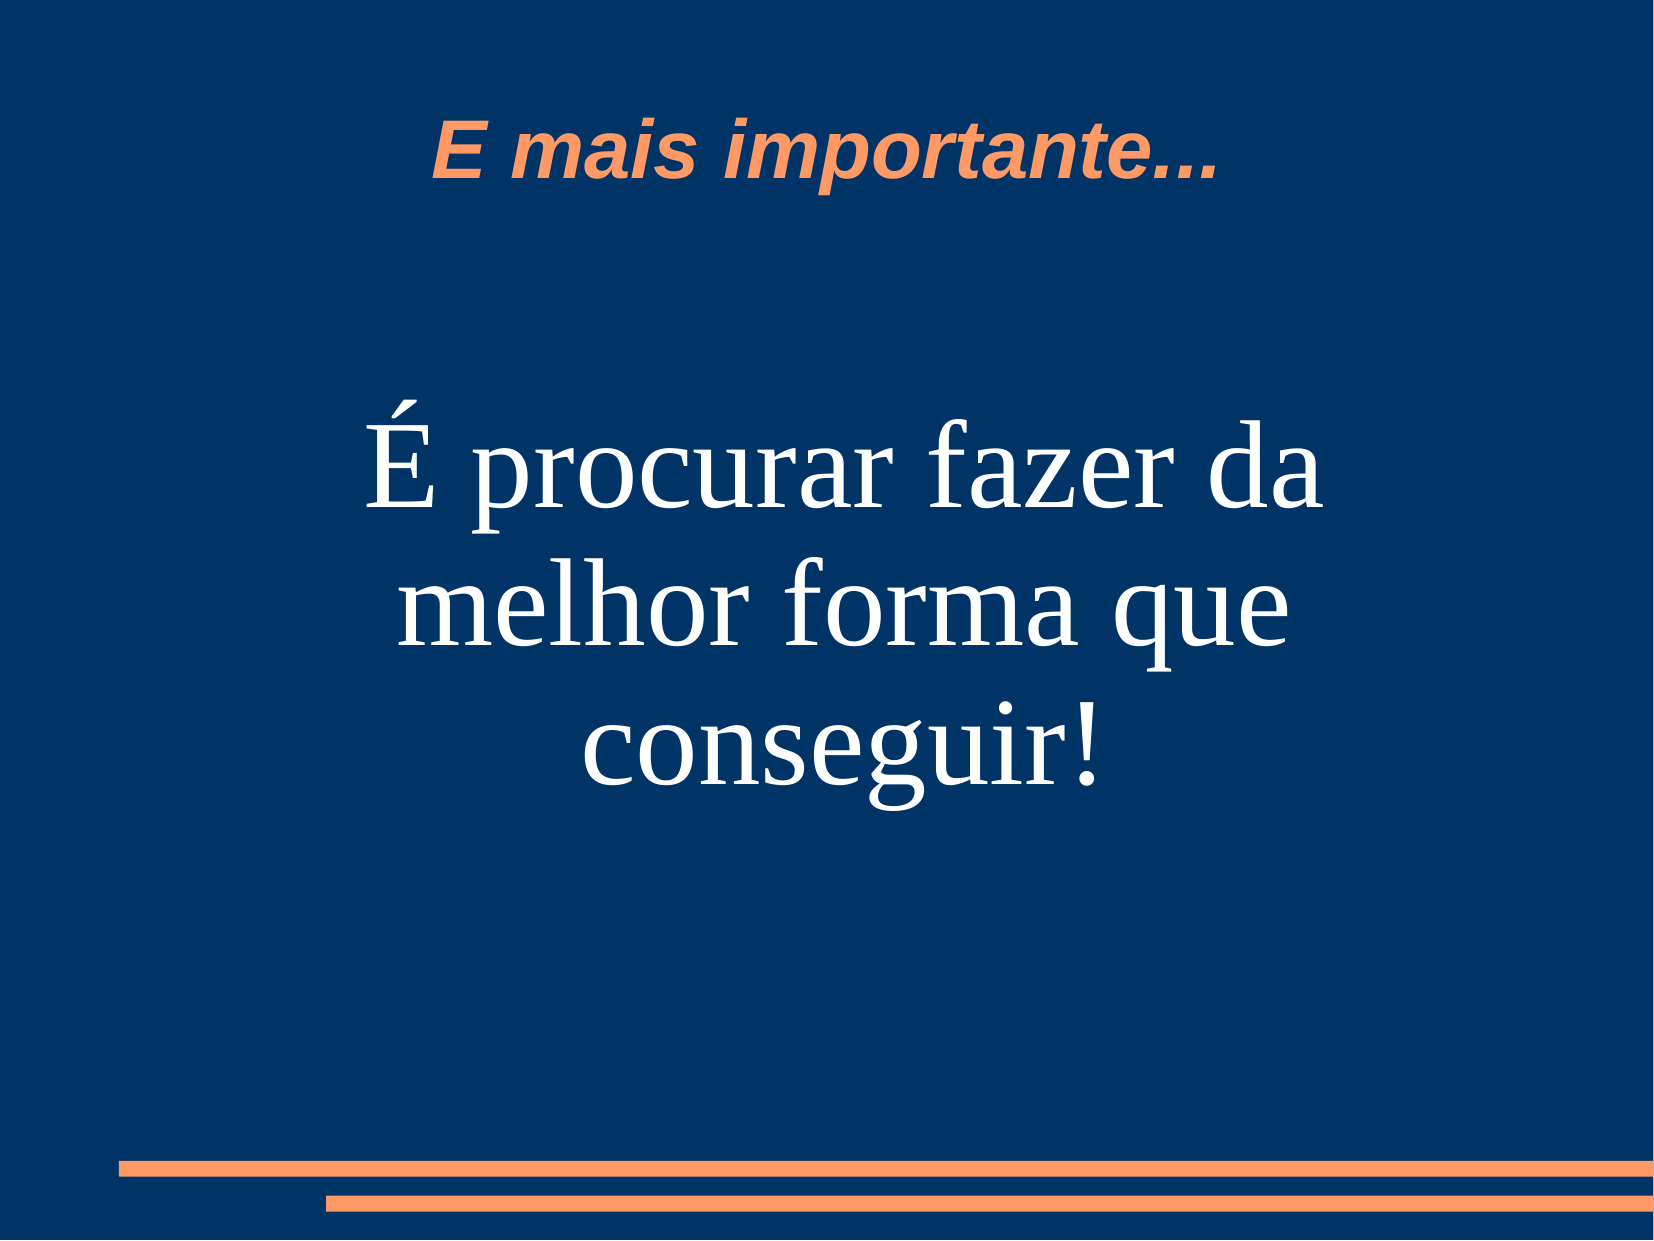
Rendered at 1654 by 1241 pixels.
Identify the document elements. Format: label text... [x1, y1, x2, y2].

text_box É procurar fazer da melhor forma que conseguir! [342, 395, 1347, 812]
title E mais importante... [121, 46, 1534, 254]
